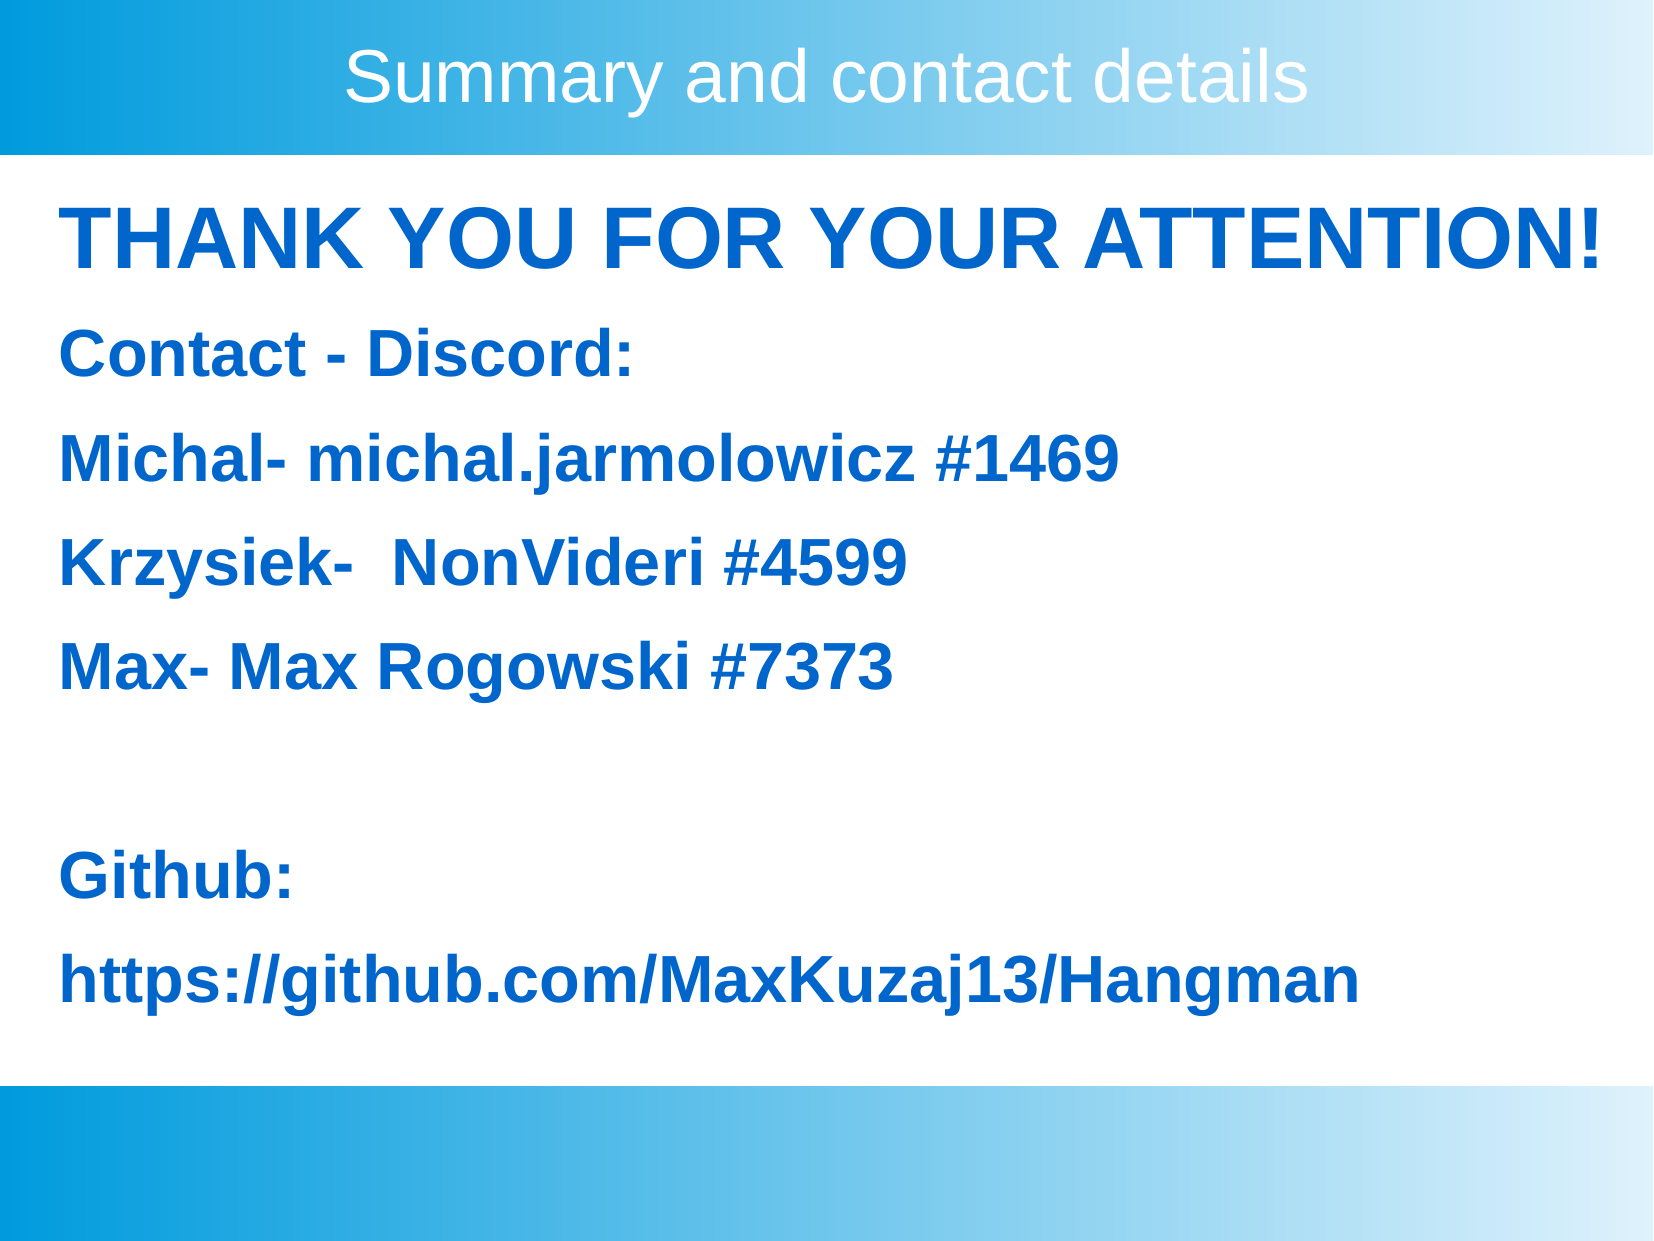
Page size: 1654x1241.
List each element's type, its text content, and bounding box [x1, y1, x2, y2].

list THANK YOU FOR YOUR ATTENTION! Contact - Discord: Michal- michal.jarmolowicz #1469 Krzysiek- NonVideri #4599 Max- Max Rogowski #7373 Github: https://github.com/MaxKuzaj13/Hangman [0, 188, 1642, 378]
title Summary and contact details [82, 20, 1571, 132]
